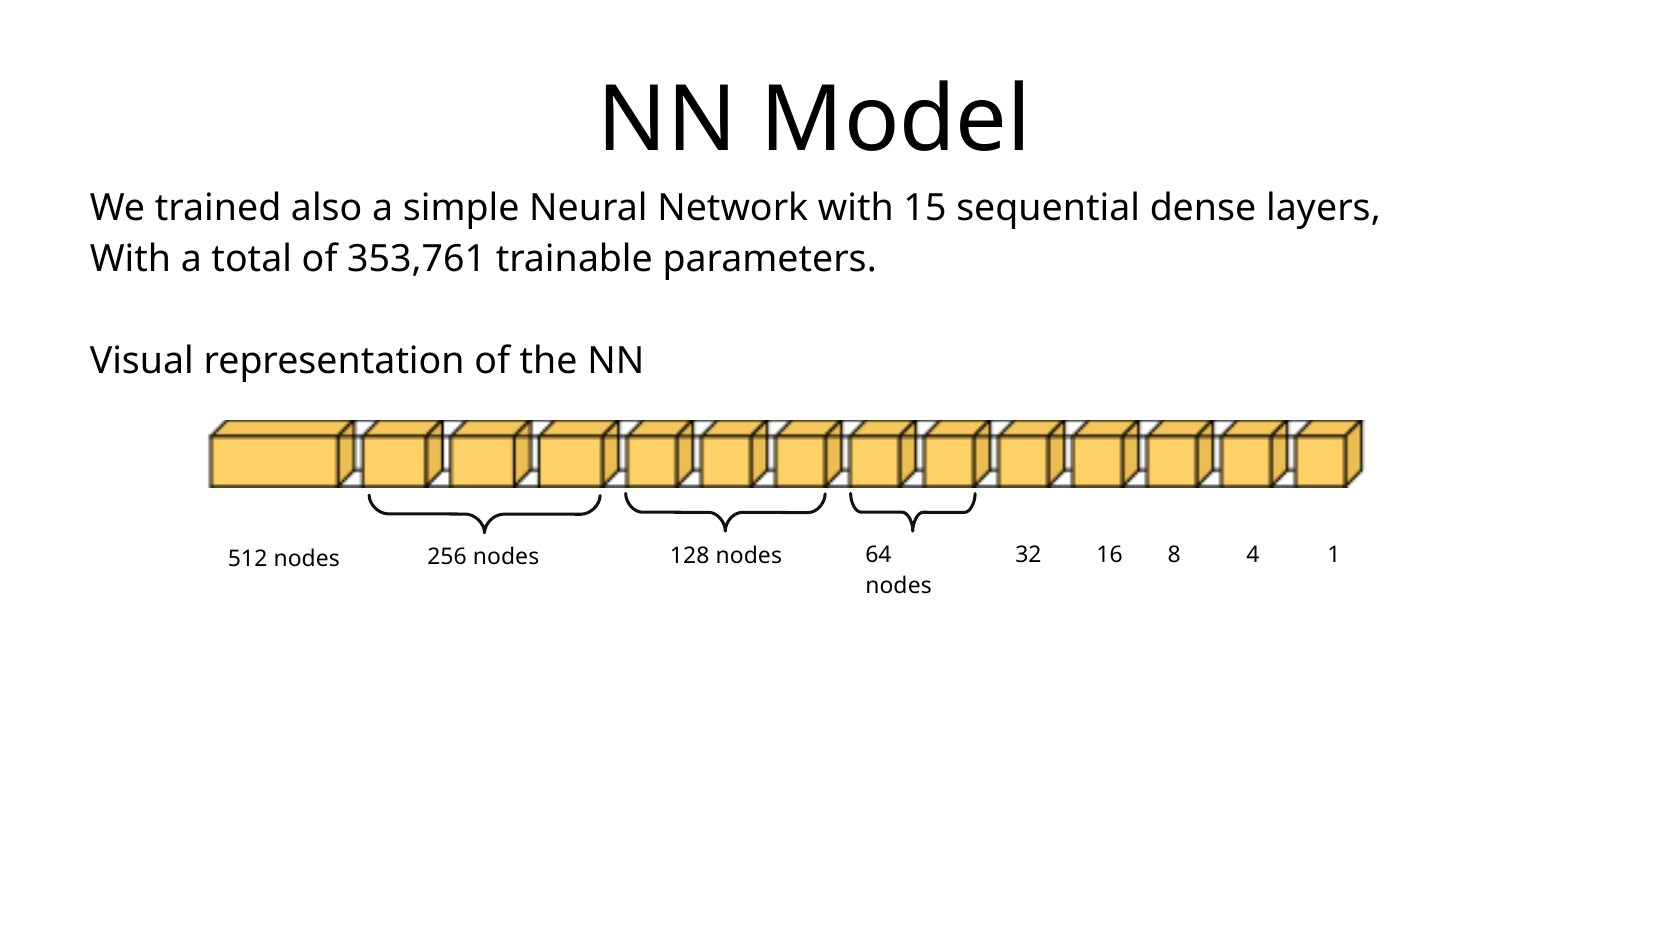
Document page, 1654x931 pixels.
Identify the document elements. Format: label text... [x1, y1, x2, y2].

text_box 256 nodes [412, 533, 563, 575]
text_box 4 [1231, 530, 1312, 573]
text_box 1 [1312, 530, 1437, 573]
text_box 16 [1081, 530, 1152, 573]
text_box 8 [1152, 530, 1231, 573]
picture [187, 420, 1388, 488]
text_box We trained also a simple Neural Network with 15 sequential dense layers, With a total of 353,761 trainable parameters. Visual representation of the NN [75, 173, 1576, 468]
title NN Model [82, 37, 1571, 173]
text_box 512 nodes [213, 534, 364, 577]
text_box 64 nodes [850, 530, 976, 573]
text_box 128 nodes [655, 531, 806, 573]
text_box 32 [1000, 530, 1081, 573]
